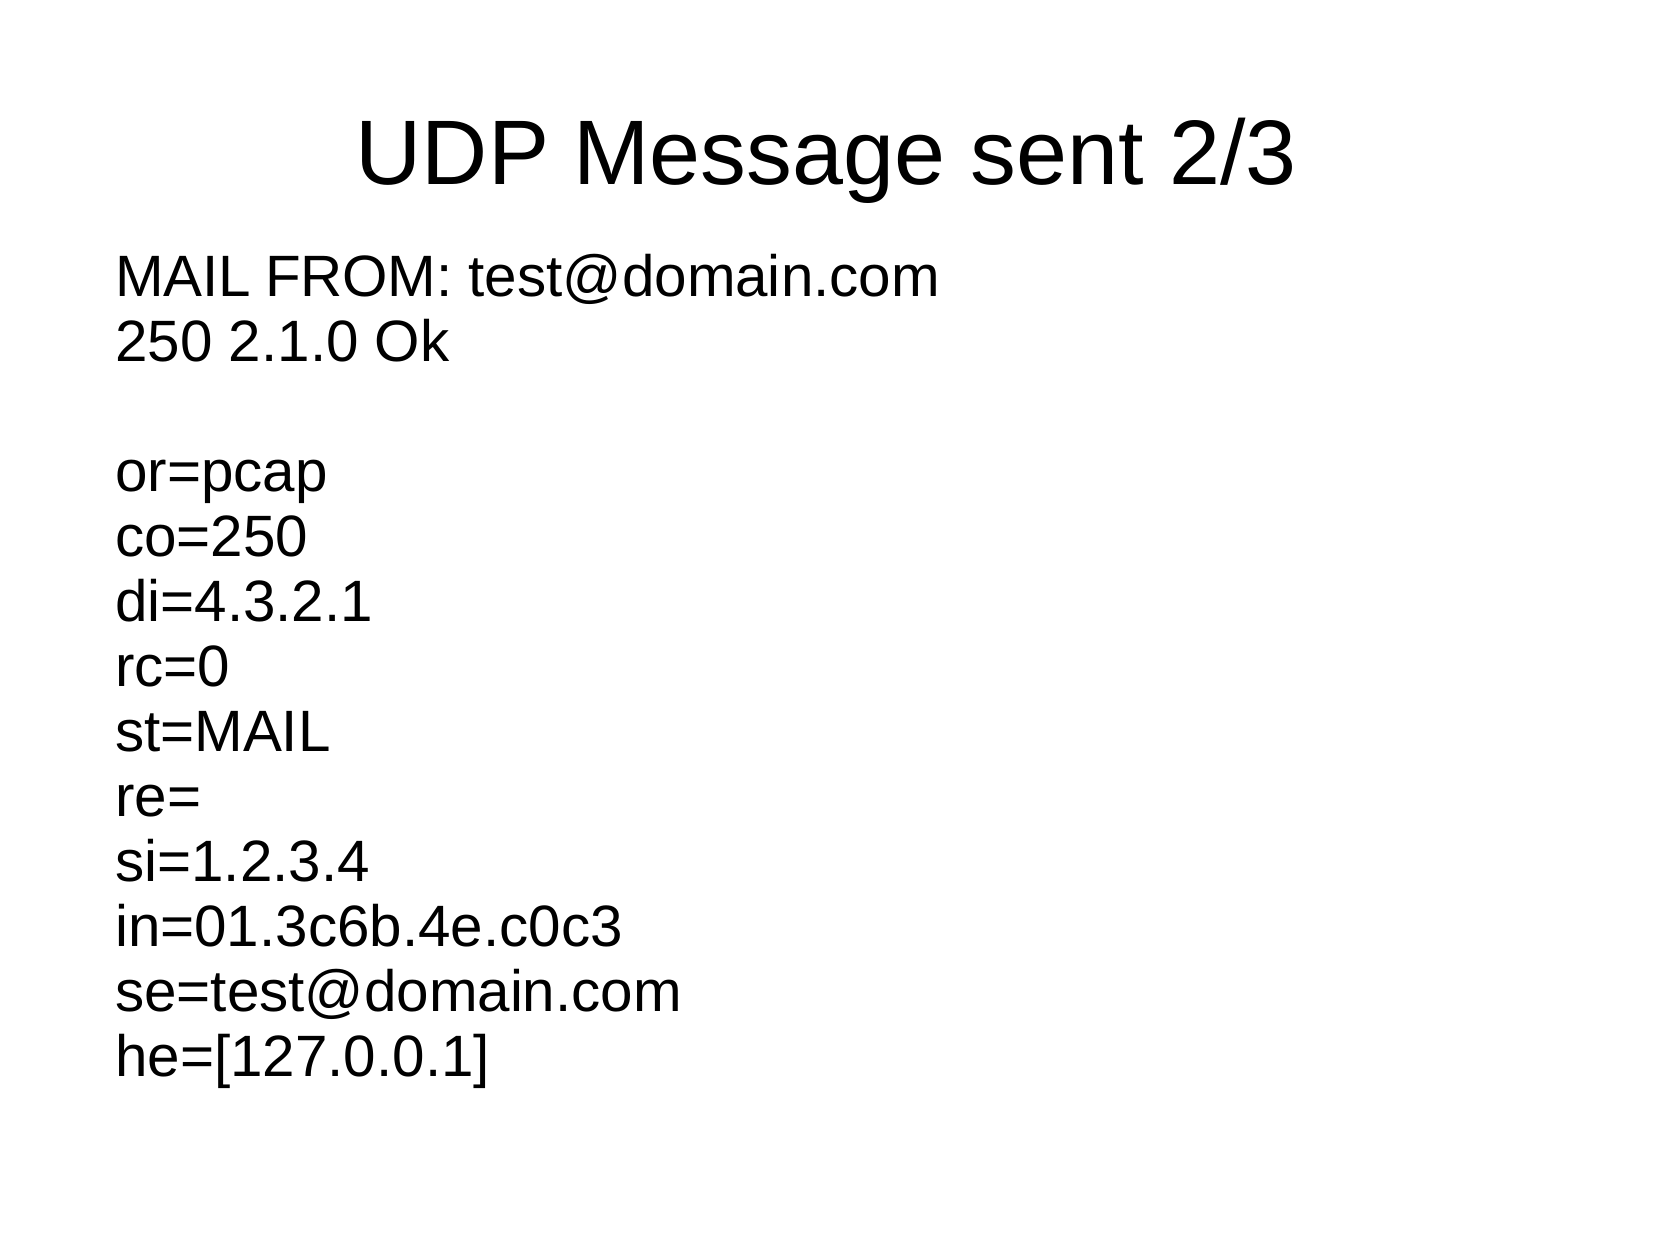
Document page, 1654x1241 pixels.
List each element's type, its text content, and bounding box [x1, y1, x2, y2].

title UDP Message sent 2/3 [82, 56, 1571, 243]
subtitle MAIL FROM: test@domain.com 250 2.1.0 Ok or=pcap co=250 di=4.3.2.1 rc=0 st=MAIL re= si=1.2.3.4 in=01.3c6b.4e.c0c3 se=test@domain.com he=[127.0.0.1] [82, 243, 1571, 1155]
